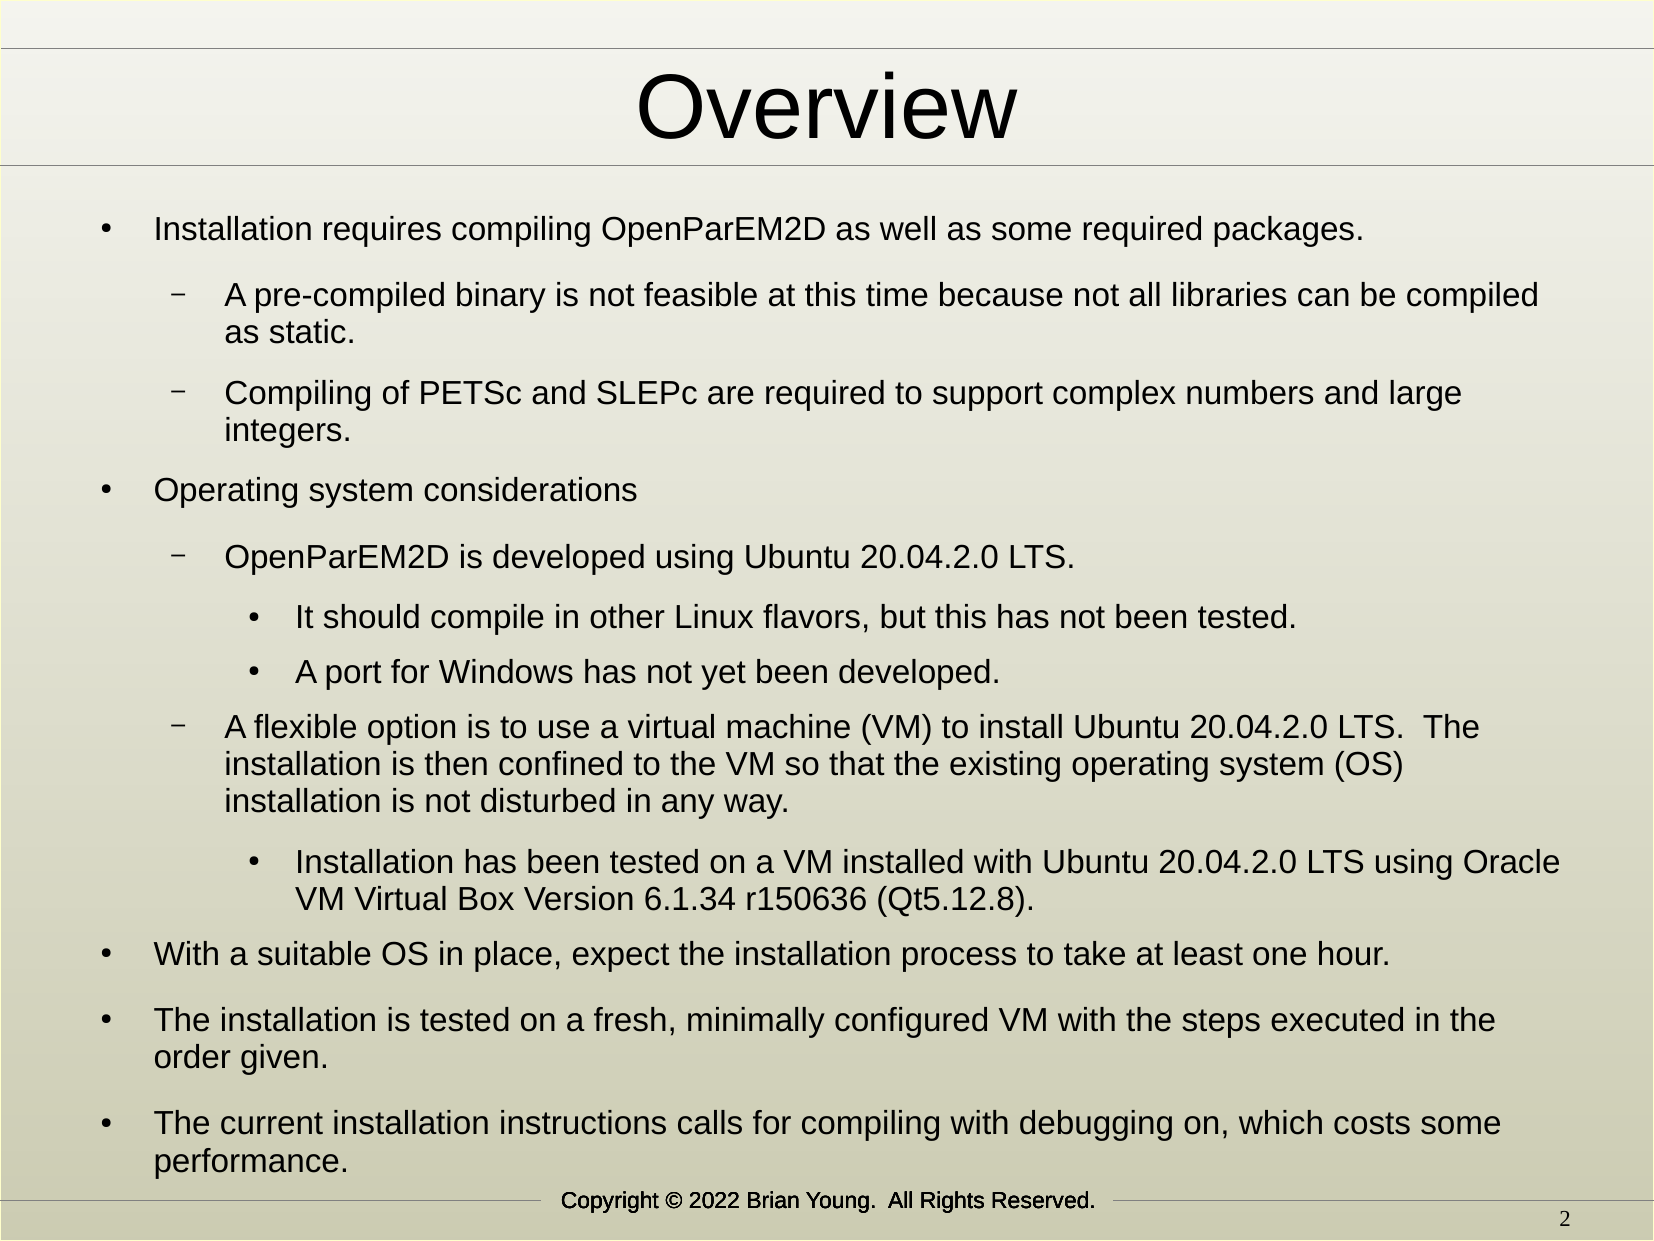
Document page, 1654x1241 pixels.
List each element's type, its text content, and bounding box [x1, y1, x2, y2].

title Overview [82, 49, 1571, 166]
list Installation requires compiling OpenParEM2D as well as some required packages. A pre-compiled binary is not feasible at this time because not all libraries can be compiled as static. Compiling of PETSc and SLEPc are required to support complex numbers and large integers. Operating system considerations OpenParEM2D is developed using Ubuntu 20.04.2.0 LTS. It should compile in other Linux flavors, but this has not been tested. A port for Windows has not yet been developed. A flexible option is to use a virtual machine (VM) to install Ubuntu 20.04.2.0 LTS. The installation is then confined to the VM so that the existing operating system (OS) installation is not disturbed in any way. Installation has been tested on a VM installed with Ubuntu 20.04.2.0 LTS using Oracle VM Virtual Box Version 6.1.34 r150636 (Qt5.12.8). With a suitable OS in place, expect the installation process to take at least one hour. The installation is tested on a fresh, minimally configured VM with the steps executed in the order given. The current installation instructions calls for compiling with debugging on, which costs some performance. [82, 210, 1571, 1180]
